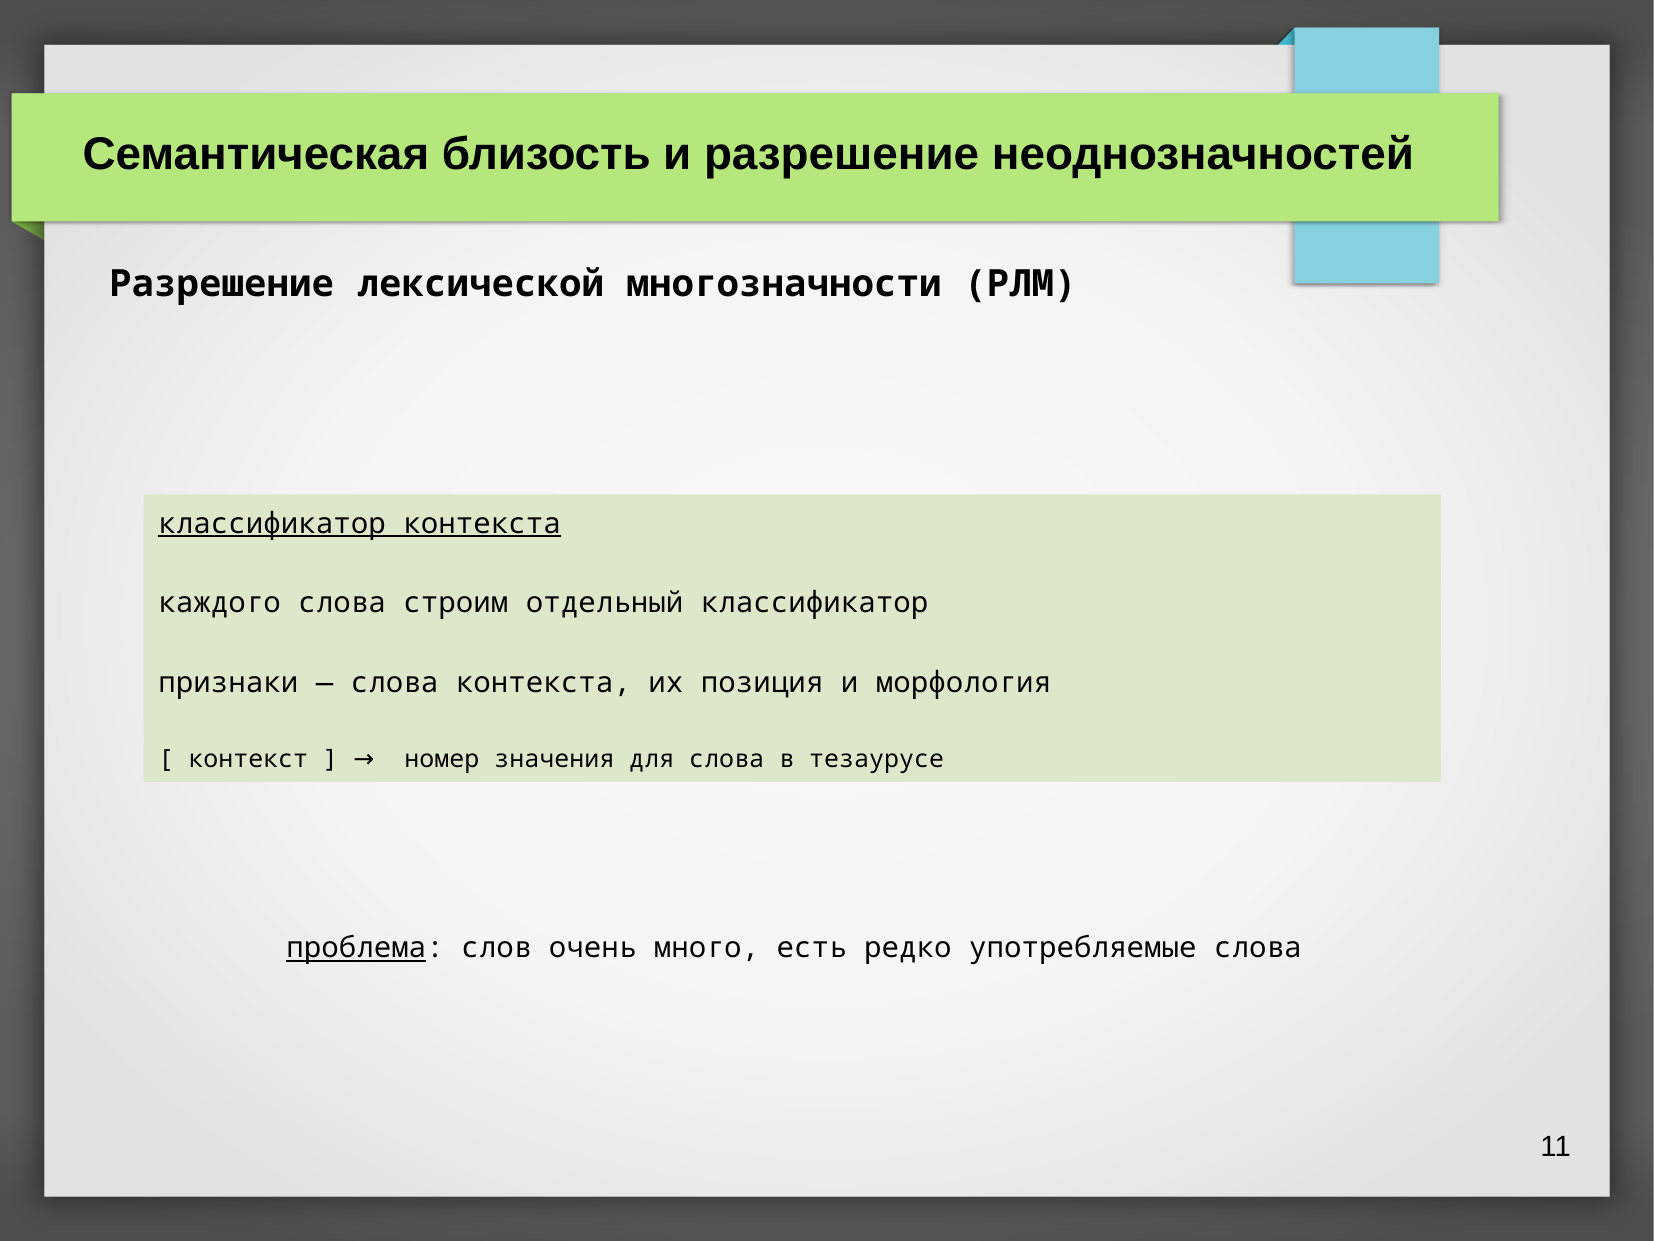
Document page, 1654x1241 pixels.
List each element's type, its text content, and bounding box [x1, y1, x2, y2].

text_box проблема: слов очень много, есть редко употребляемые слова [271, 919, 1317, 969]
picture [0, 0, 1654, 1241]
text_box классификатор контекста каждого слова строим отдельный классификатор признаки — слова контекста, их позиция и морфология [ контекст ] → номер значения для слова в тезаурусе [143, 494, 1441, 745]
text_box Разрешение лексической многозначности (РЛМ) [94, 248, 1092, 308]
title Семантическая близость и разрешение неоднозначностей [82, 121, 1489, 187]
